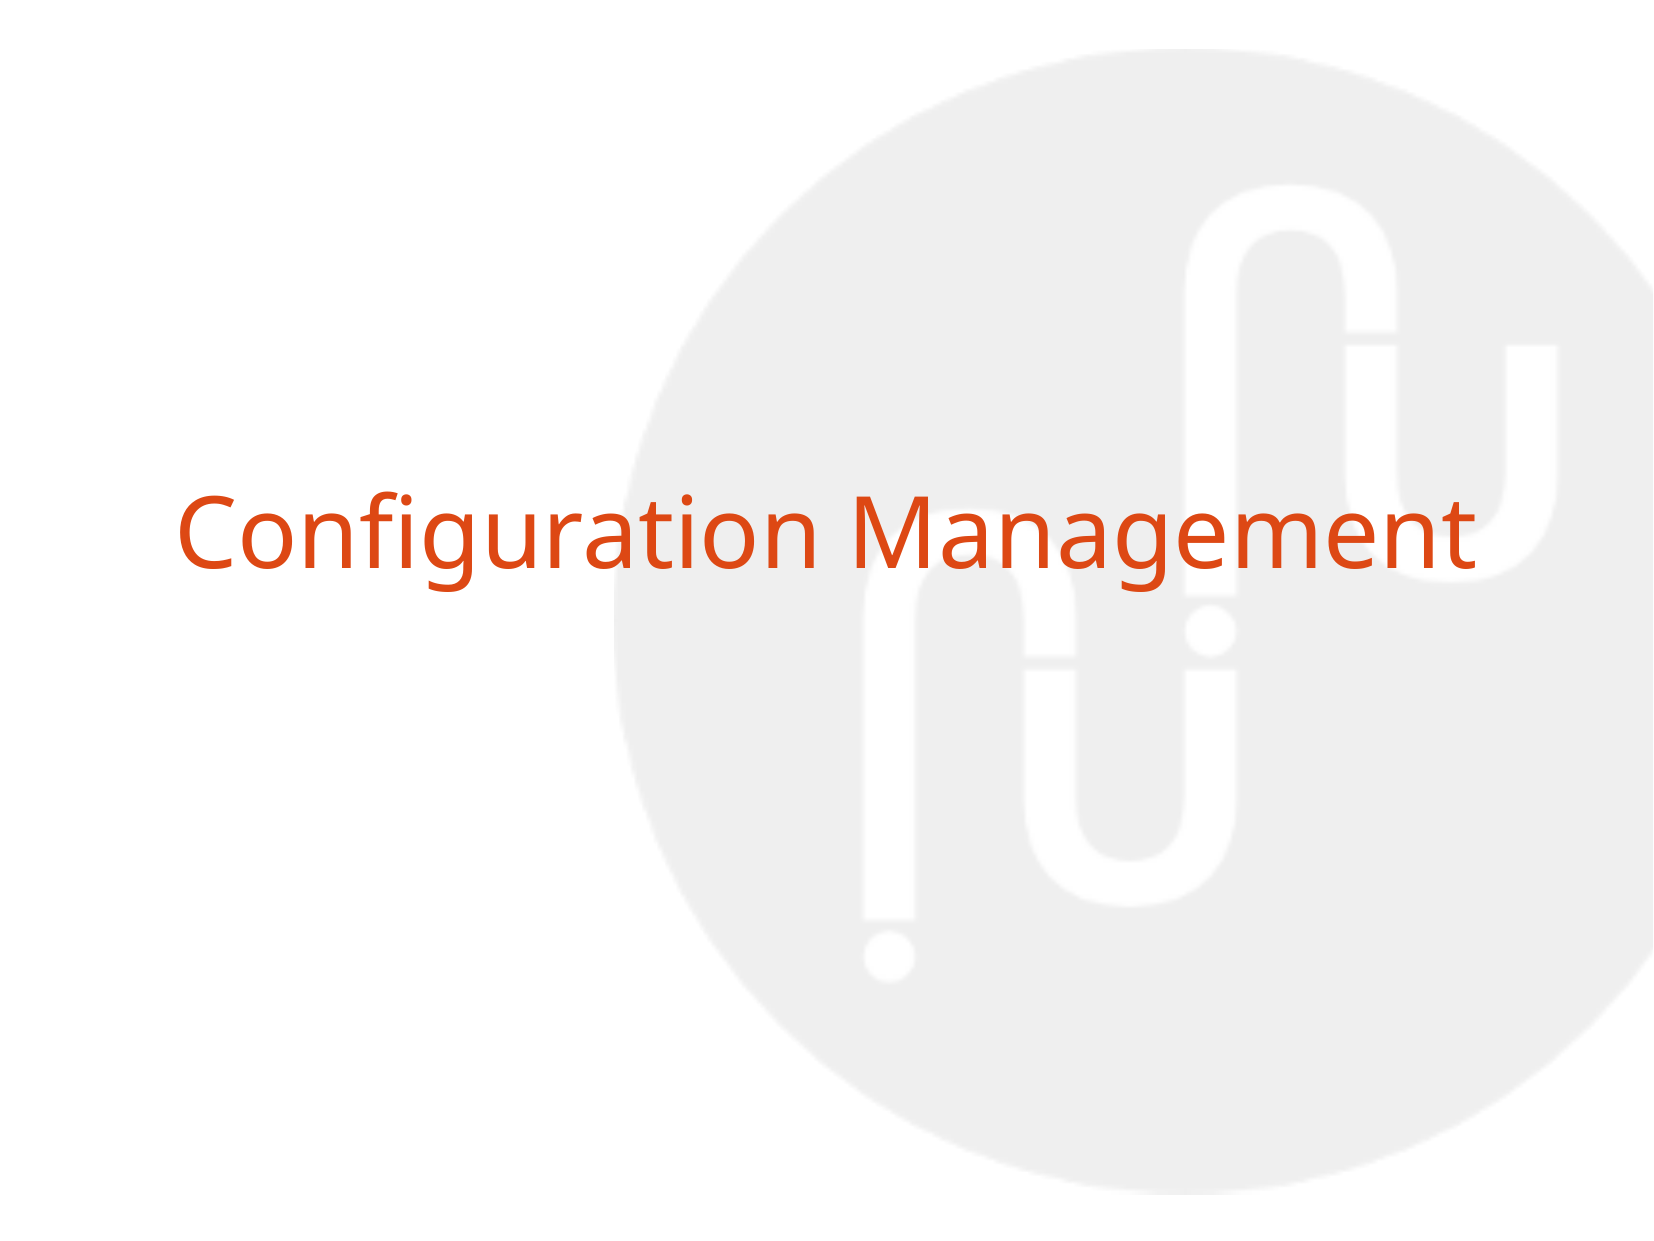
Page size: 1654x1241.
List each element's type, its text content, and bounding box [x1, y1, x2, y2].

subtitle Configuration Management [82, 49, 1571, 1010]
picture [614, 49, 1654, 1195]
